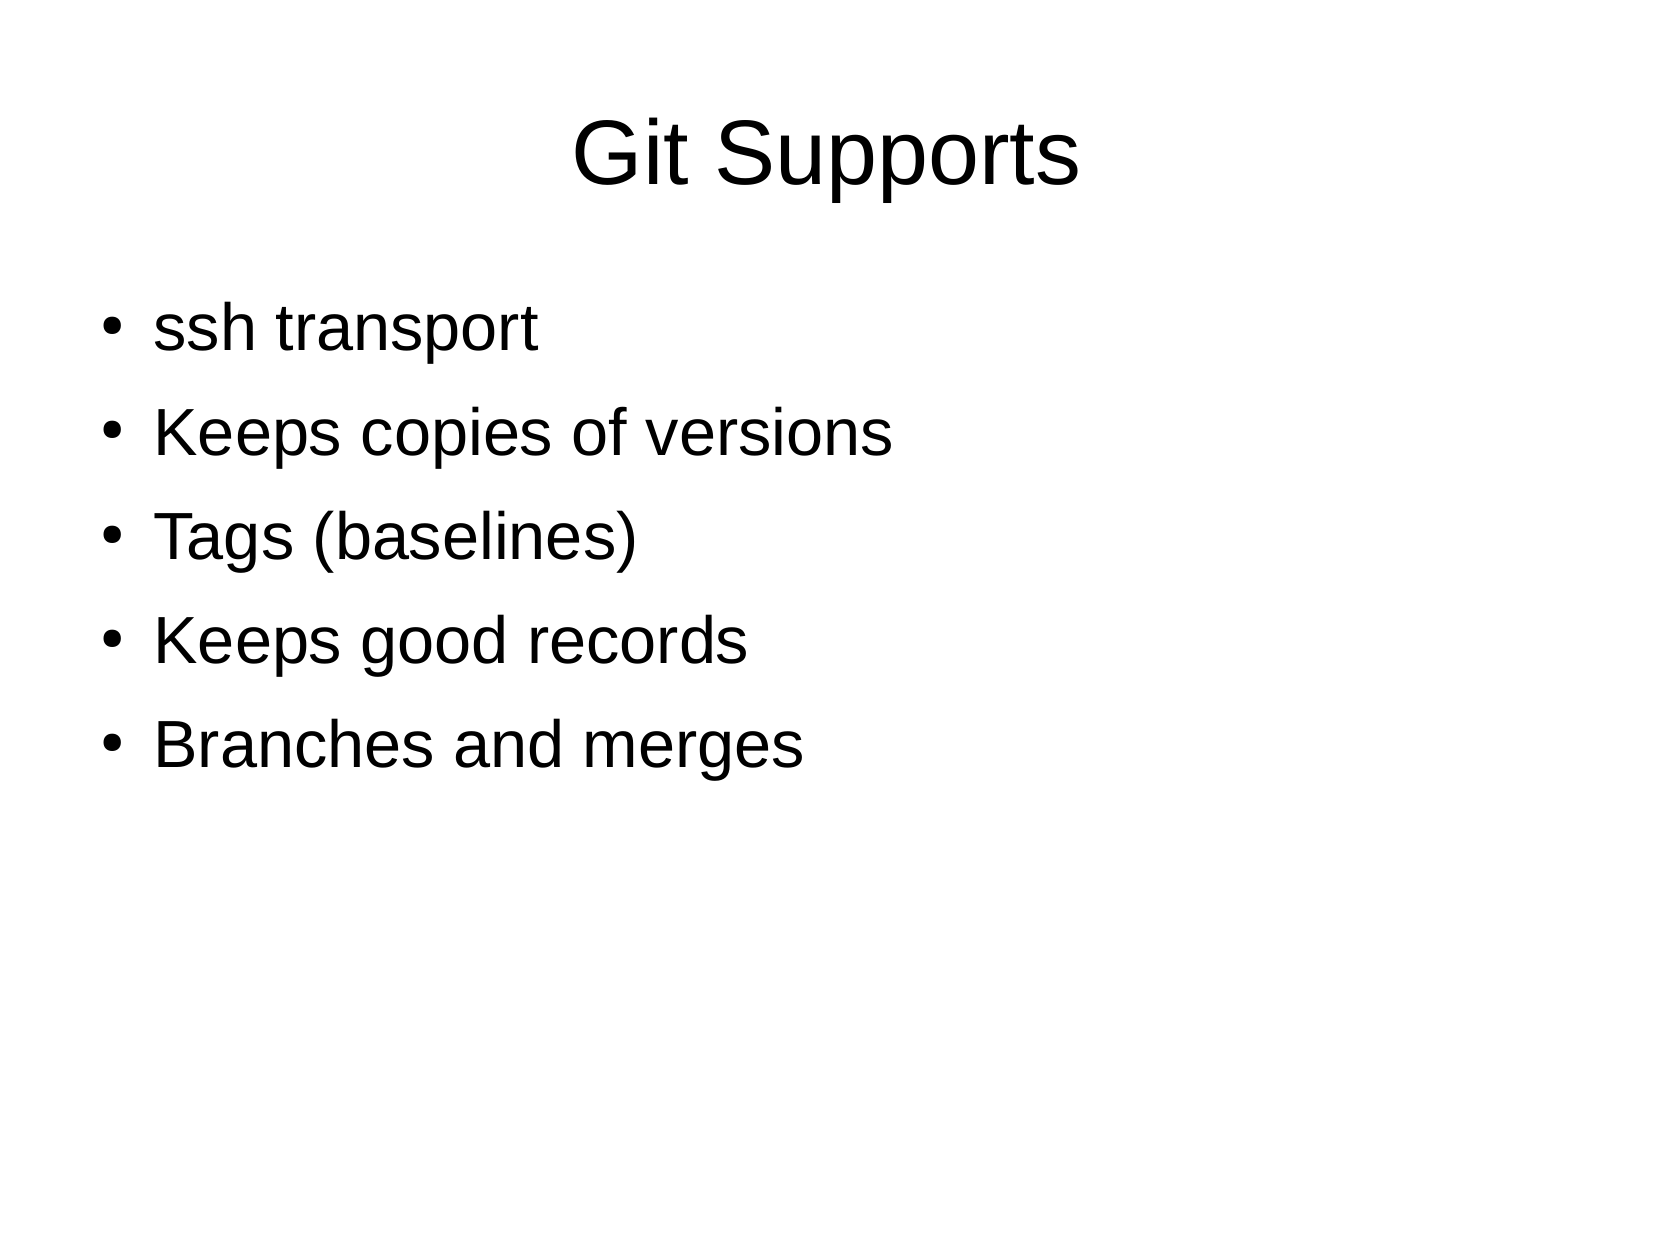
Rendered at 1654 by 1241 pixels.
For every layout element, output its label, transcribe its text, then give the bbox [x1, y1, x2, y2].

title Git Supports [82, 49, 1571, 257]
list ssh transport Keeps copies of versions Tags (baselines) Keeps good records Branches and merges [82, 290, 1571, 1109]
